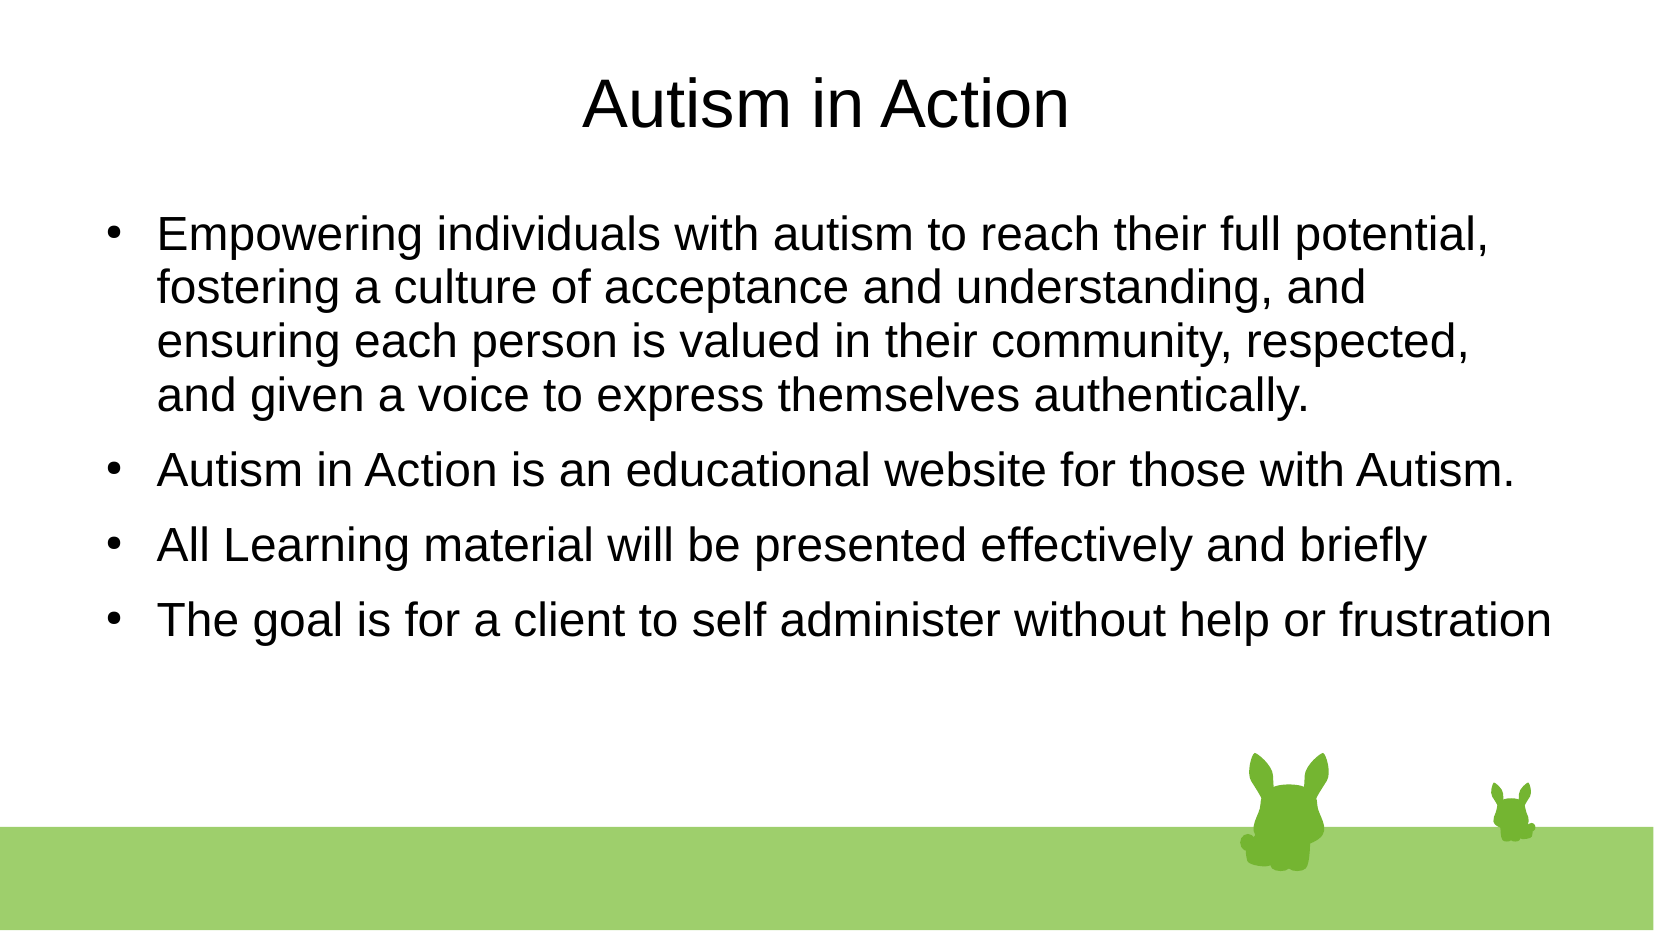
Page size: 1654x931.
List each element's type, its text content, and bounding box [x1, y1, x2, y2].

list Empowering individuals with autism to reach their full potential, fostering a culture of acceptance and understanding, and ensuring each person is valued in their community, respected, and given a voice to express themselves authentically. Autism in Action is an educational website for those with Autism. All Learning material will be presented effectively and briefly The goal is for a client to self administer without help or frustration [88, 206, 1565, 739]
title Autism in Action [88, 29, 1565, 178]
